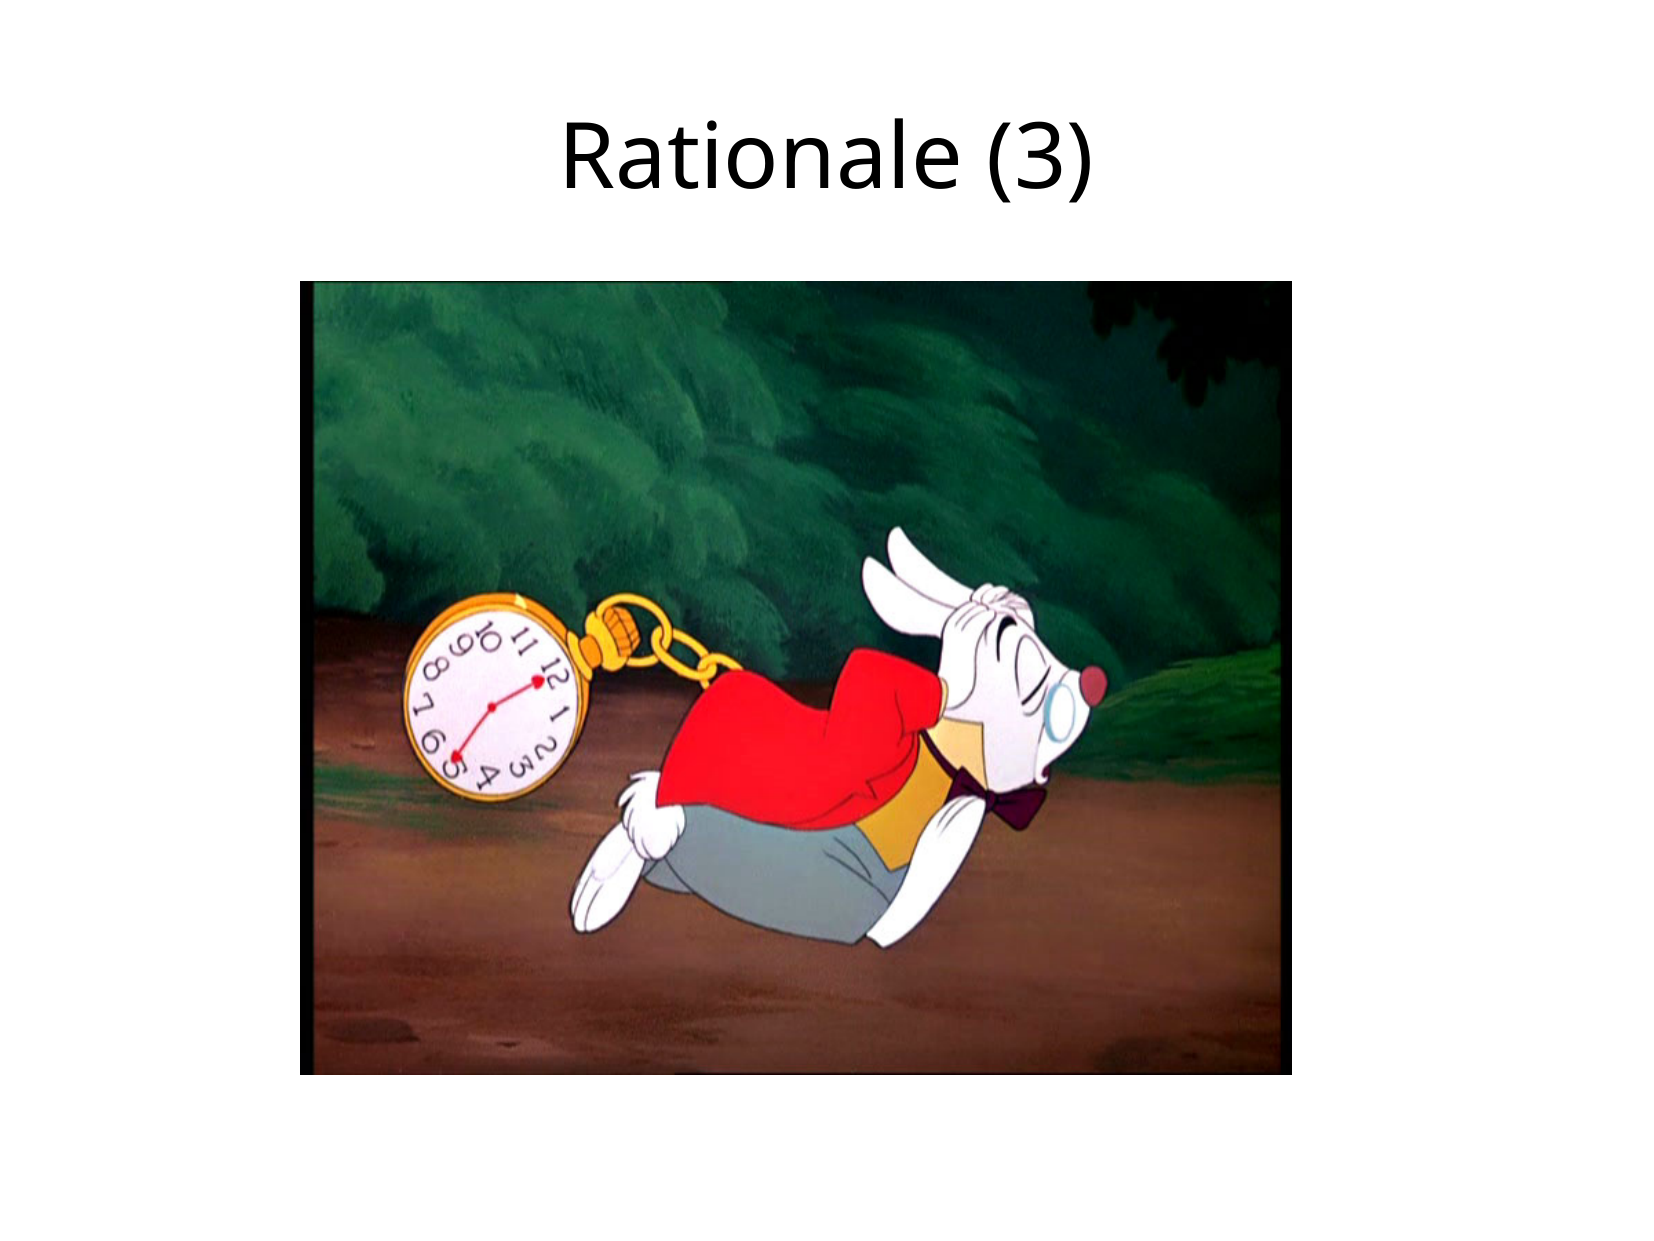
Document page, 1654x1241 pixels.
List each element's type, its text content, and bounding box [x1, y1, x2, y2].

picture [300, 281, 1292, 1075]
title Rationale (3) [82, 49, 1571, 257]
